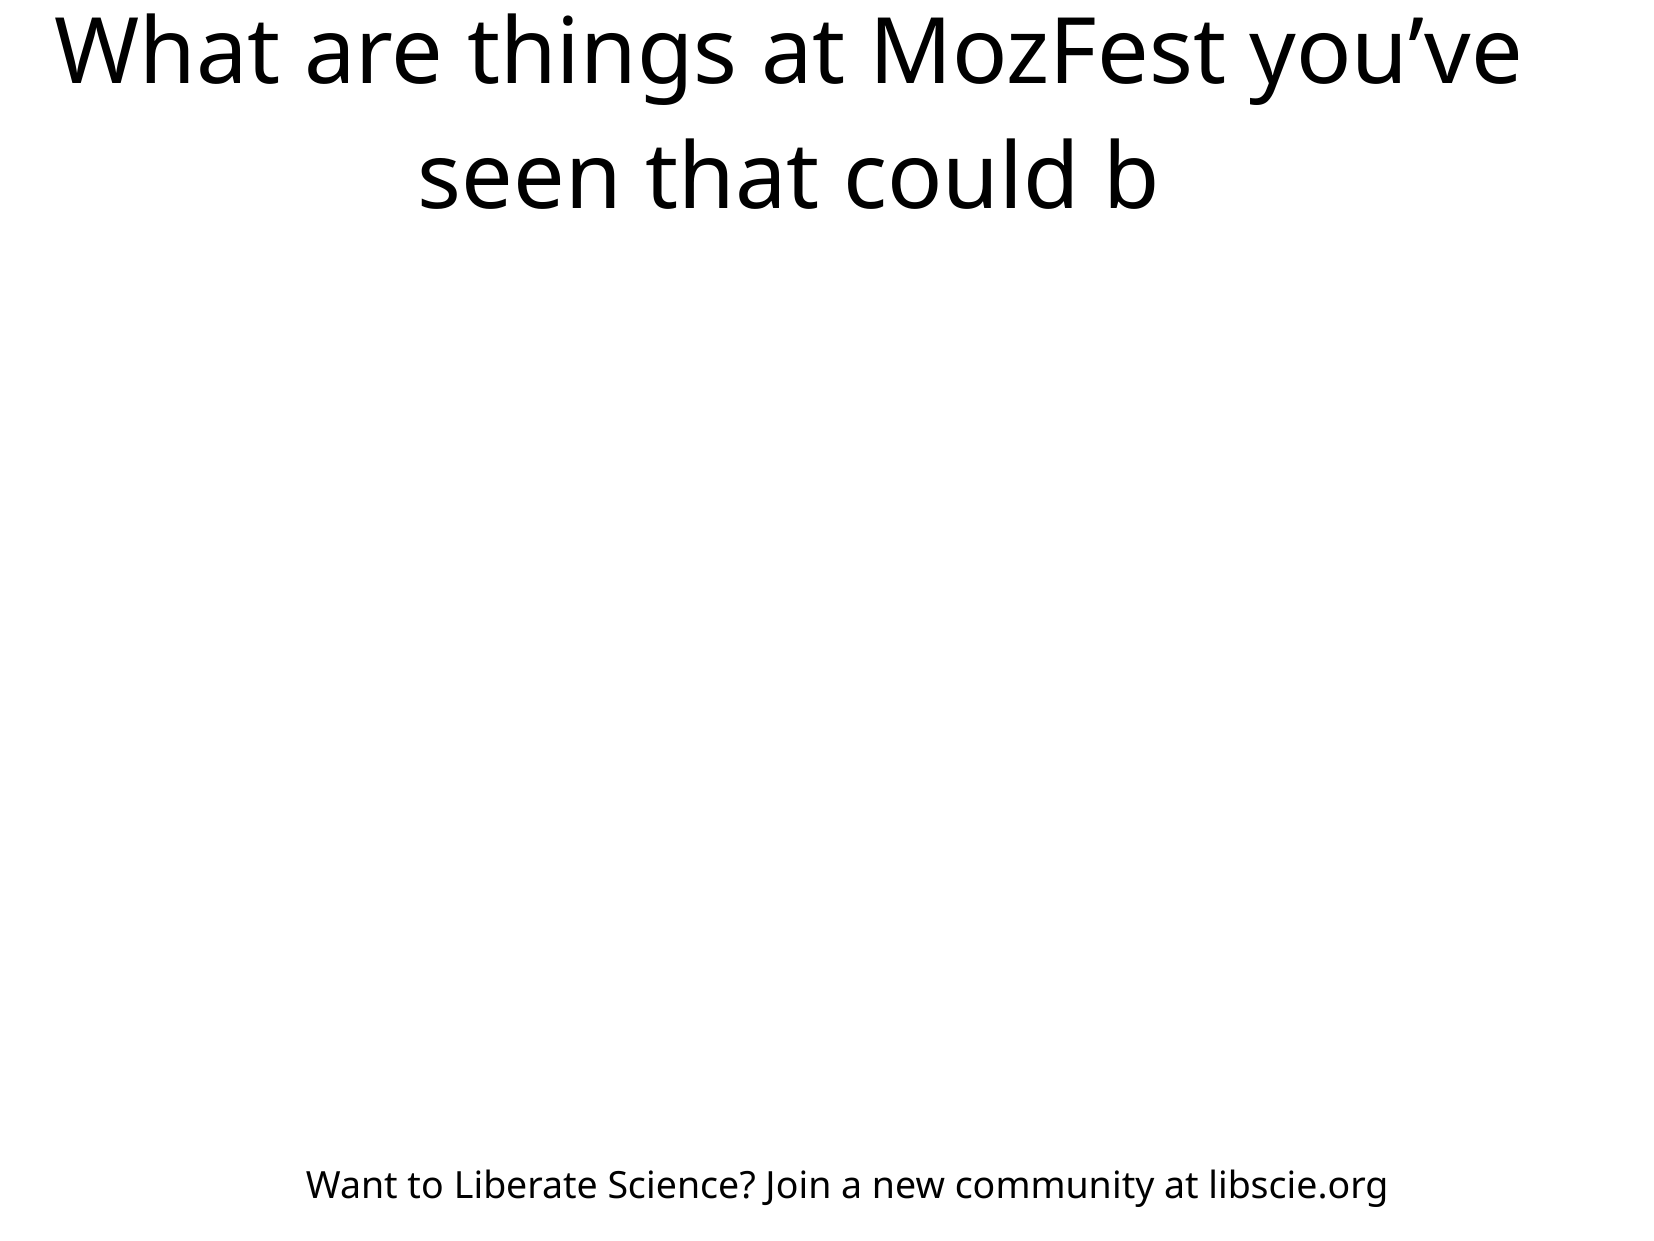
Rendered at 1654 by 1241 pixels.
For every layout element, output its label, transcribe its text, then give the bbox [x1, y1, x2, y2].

title What are things at MozFest you’ve seen that could b [45, 0, 1534, 221]
